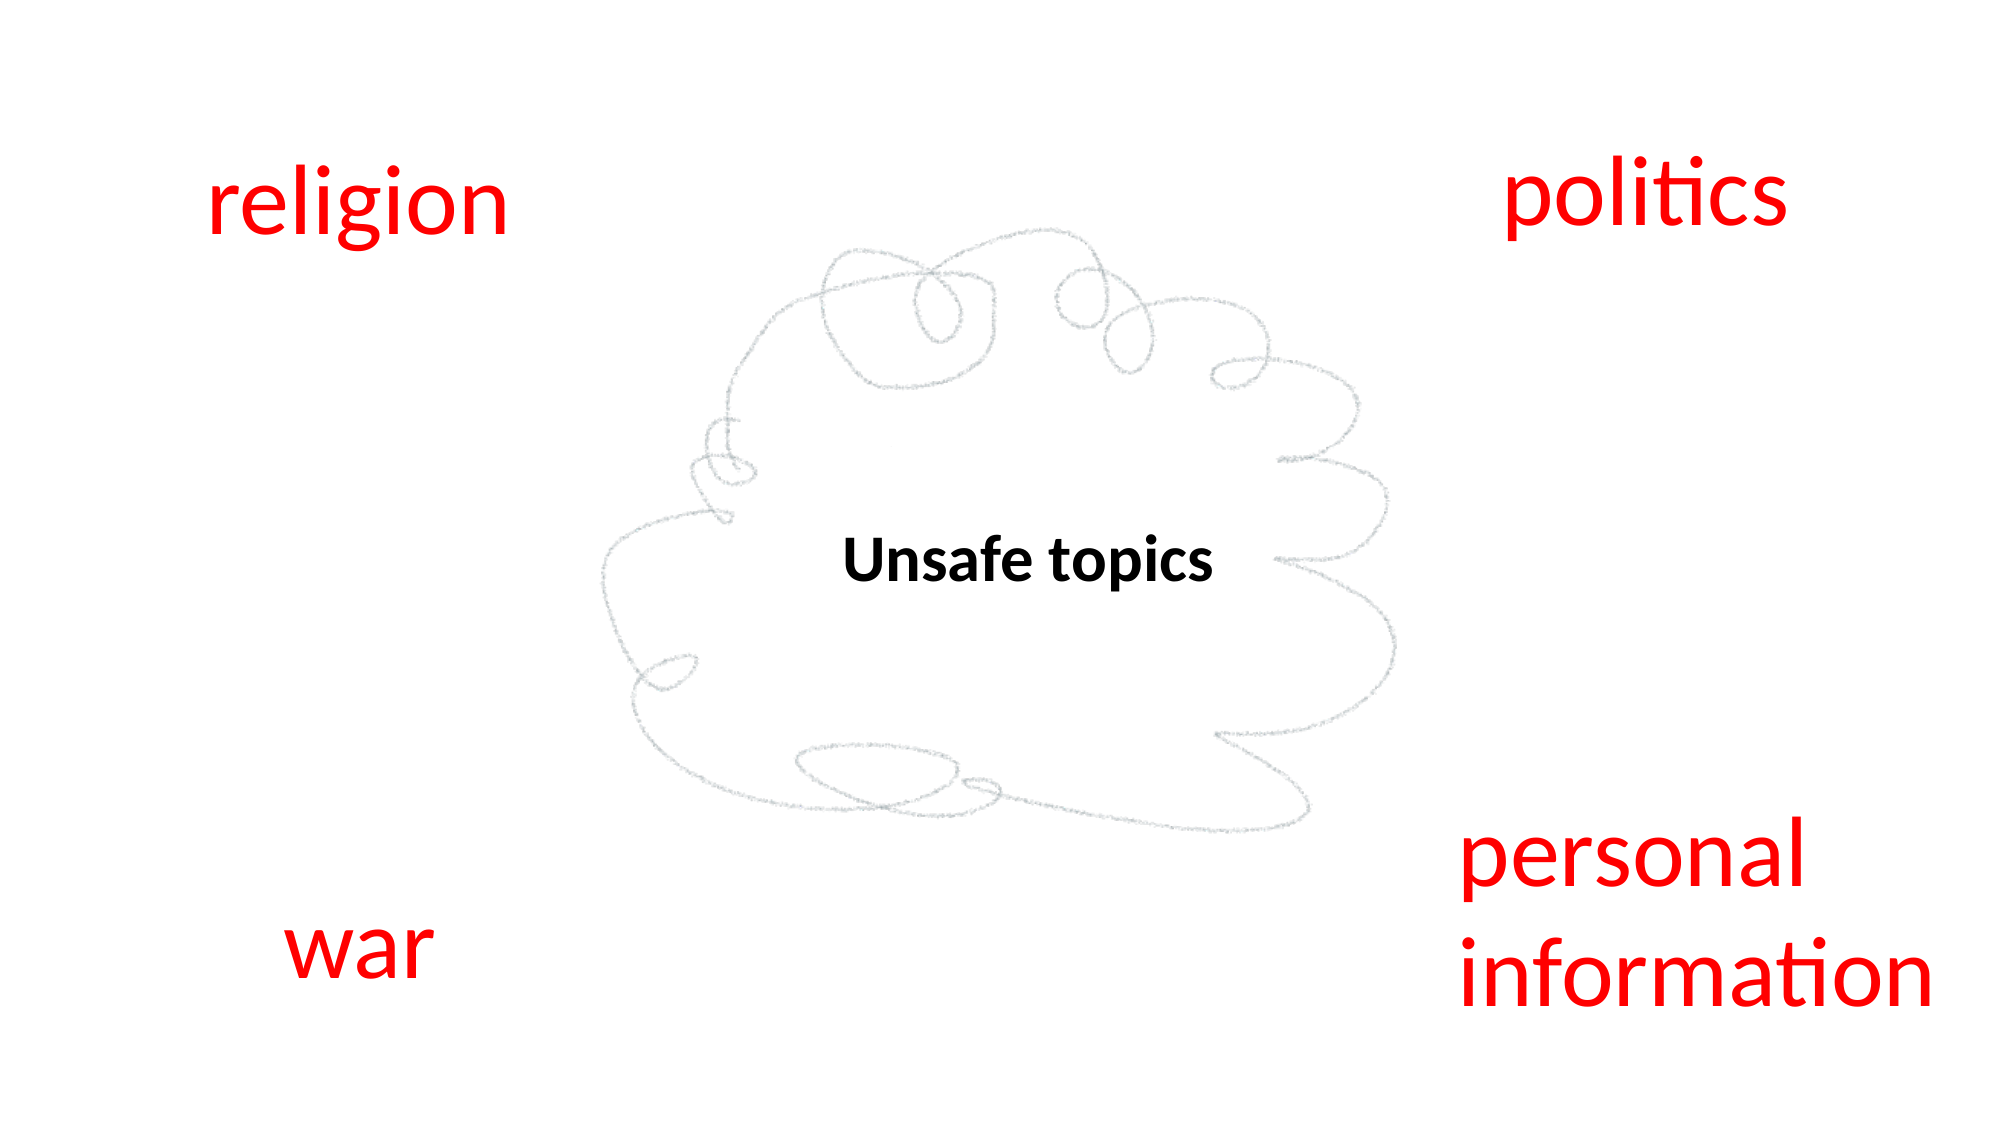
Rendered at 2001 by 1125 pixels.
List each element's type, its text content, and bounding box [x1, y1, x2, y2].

text_box religion [191, 126, 530, 264]
text_box war [268, 871, 454, 1008]
text_box politics [1486, 117, 1809, 254]
text_box personal information [1442, 778, 1958, 1037]
picture [594, 194, 1406, 867]
